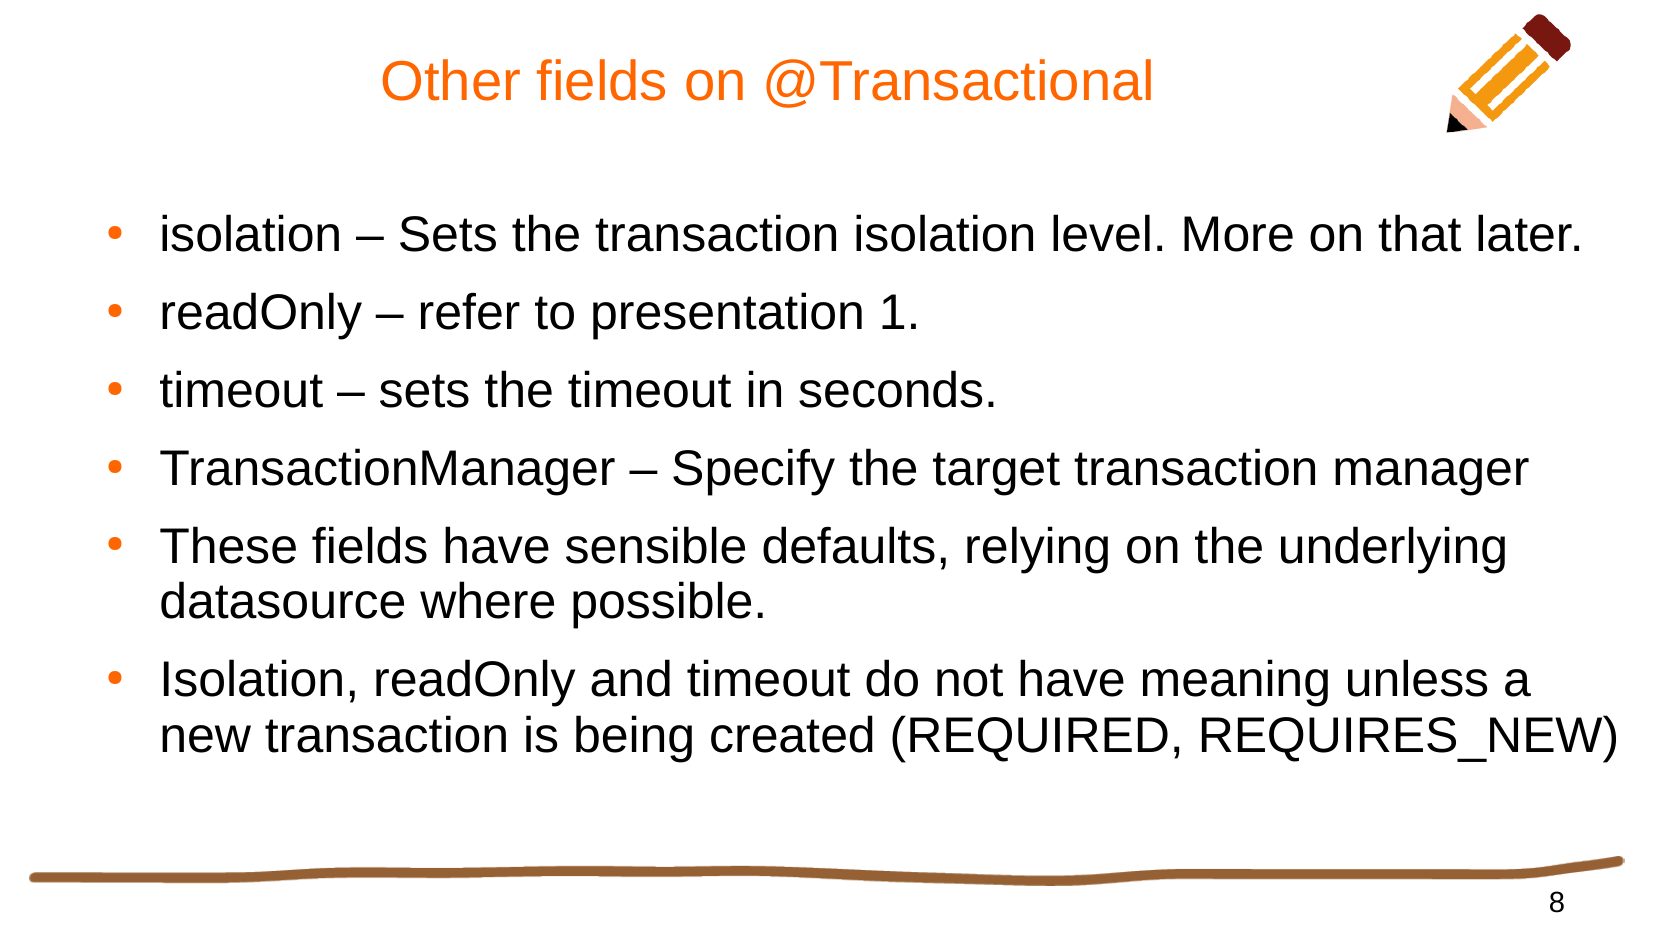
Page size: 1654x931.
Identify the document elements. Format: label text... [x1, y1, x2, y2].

title Other fields on @Transactional [88, 29, 1447, 133]
picture [1446, 14, 1571, 133]
list isolation – Sets the transaction isolation level. More on that later. readOnly – refer to presentation 1. timeout – sets the timeout in seconds. TransactionManager – Specify the target transaction manager These fields have sensible defaults, relying on the underlying datasource where possible. Isolation, readOnly and timeout do not have meaning unless a new transaction is being created (REQUIRED, REQUIRES_NEW) [88, 206, 1625, 857]
picture [29, 856, 1625, 886]
